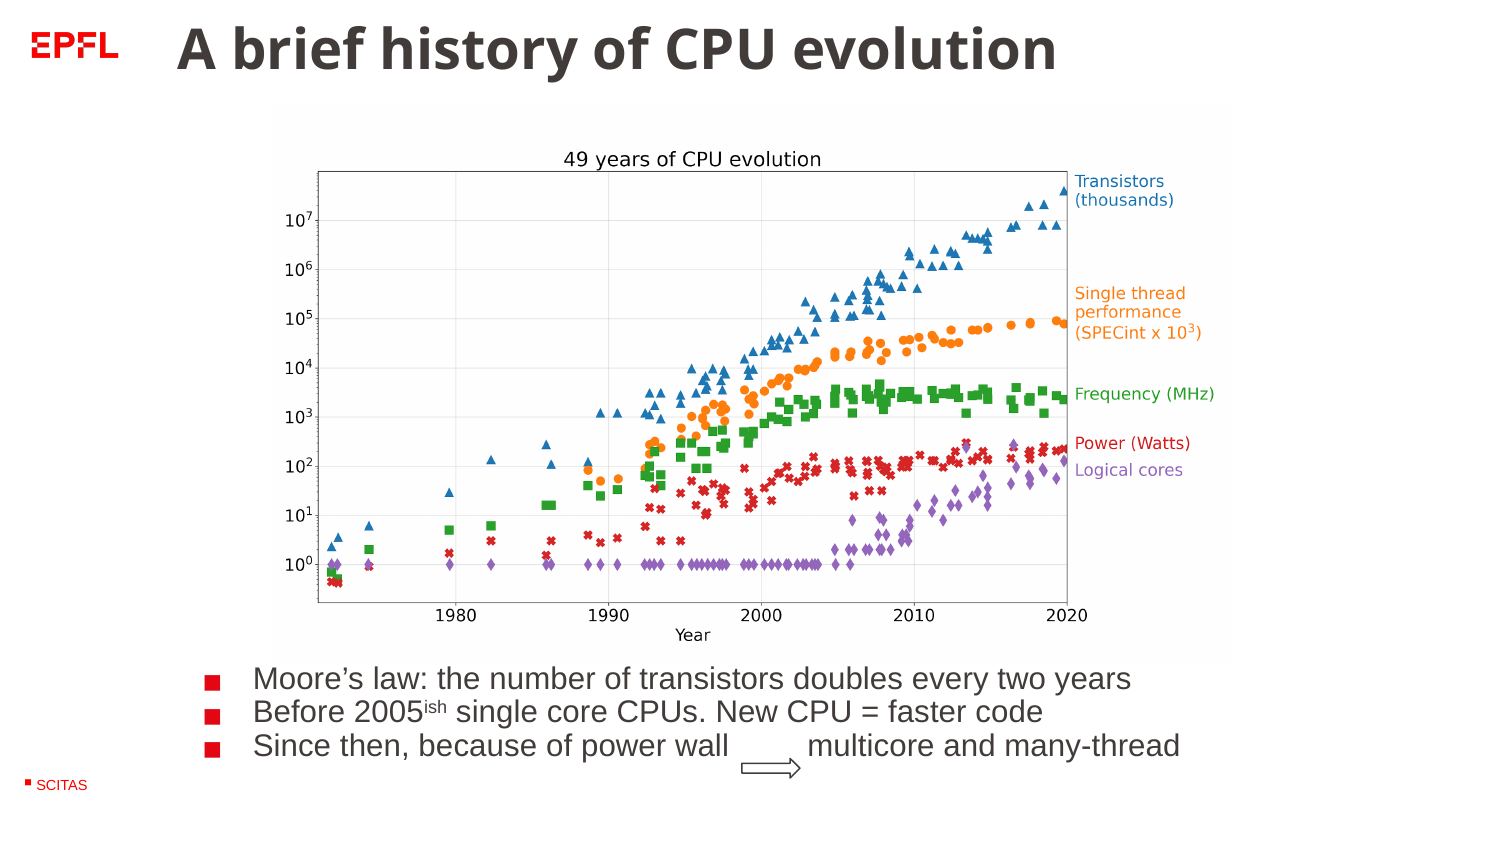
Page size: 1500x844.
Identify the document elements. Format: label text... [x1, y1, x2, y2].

picture [21, 21, 129, 69]
picture [270, 104, 1230, 664]
title A brief history of CPU evolution [148, 21, 1416, 198]
list Moore’s law: the number of transistors doubles every two years Before 2005ish single core CPUs. New CPU = faster code Since then, because of power wall multicore and many-thread [148, 256, 1416, 844]
